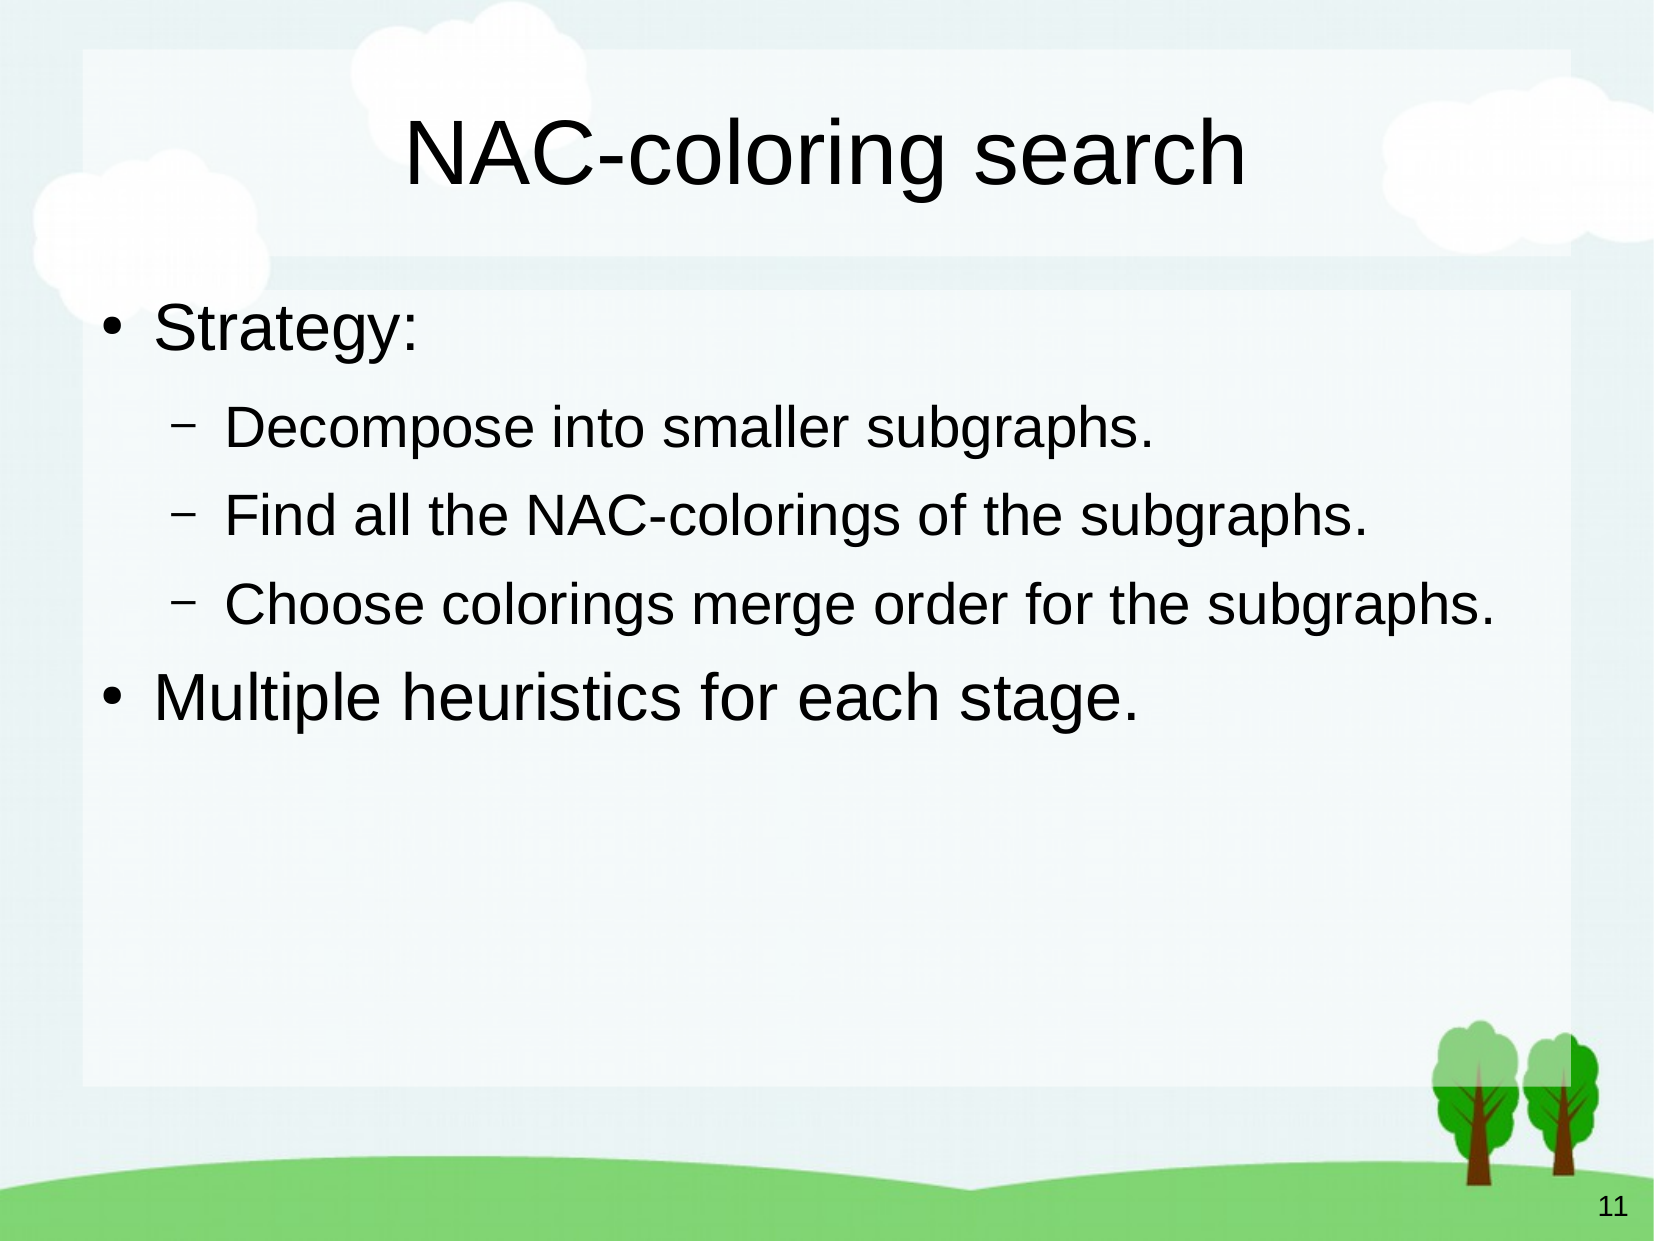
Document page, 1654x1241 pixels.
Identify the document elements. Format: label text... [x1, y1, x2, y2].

list Strategy: Decompose into smaller subgraphs. Find all the NAC-colorings of the subgraphs. Choose colorings merge order for the subgraphs. Multiple heuristics for each stage. [82, 290, 1571, 1087]
picture [0, 0, 1654, 1241]
title NAC-coloring search [82, 49, 1571, 257]
